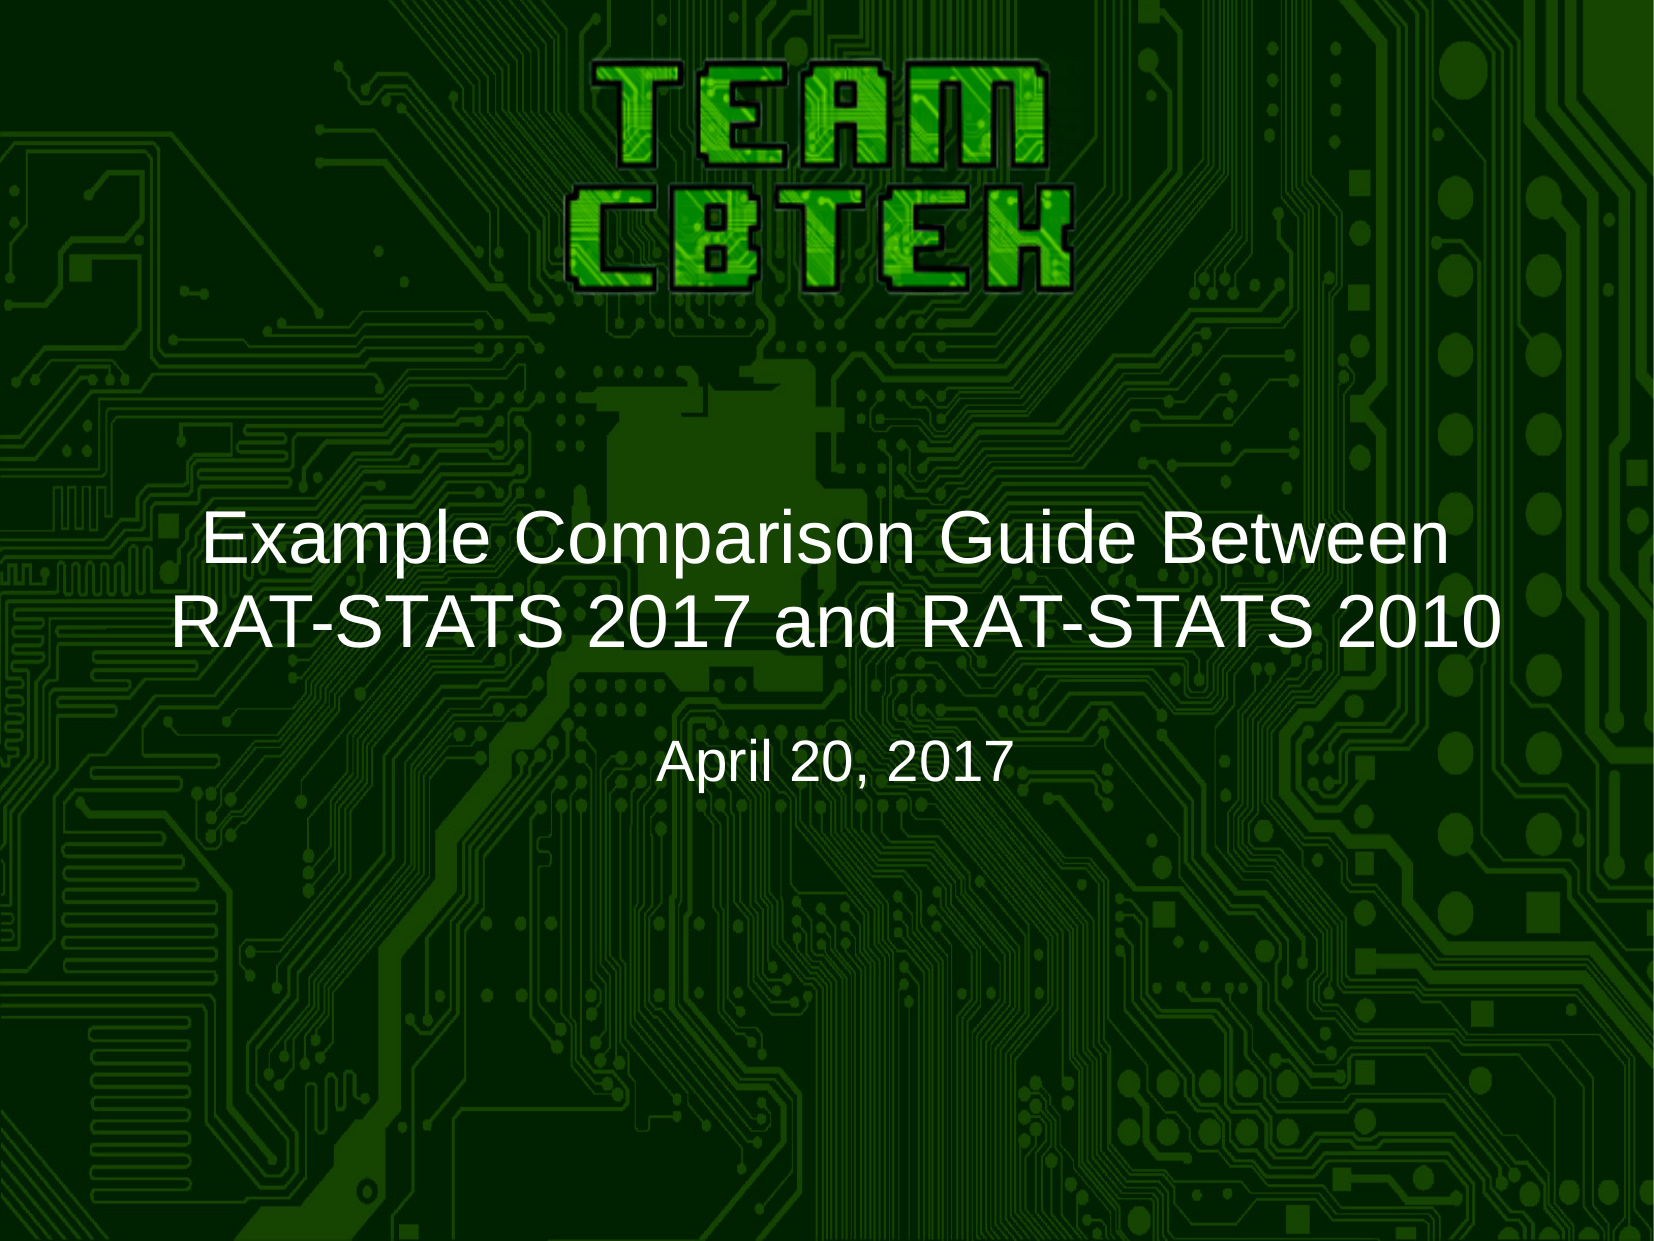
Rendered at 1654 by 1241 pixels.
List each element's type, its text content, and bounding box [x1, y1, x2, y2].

title Example Comparison Guide Between RAT-STATS 2017 and RAT-STATS 2010 April 20, 2017 [92, 411, 1581, 794]
picture [0, 0, 1654, 1241]
